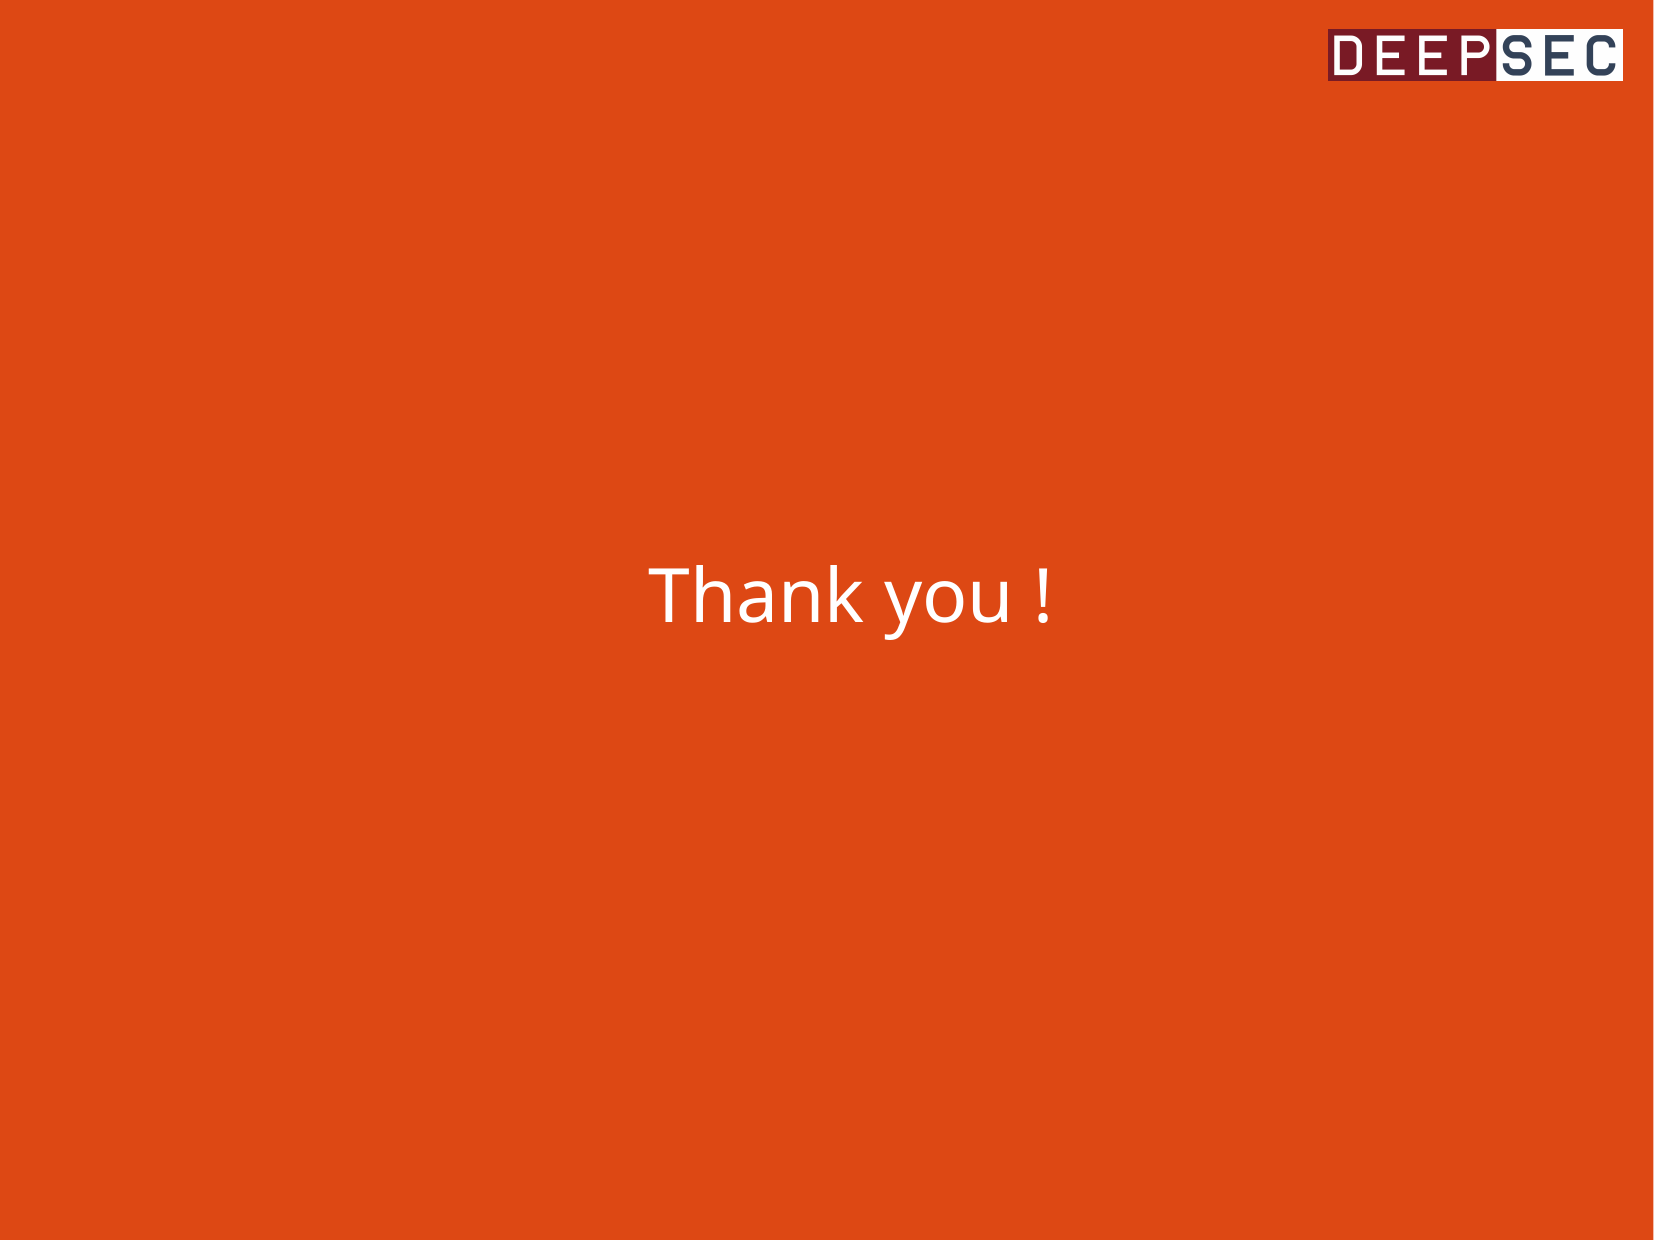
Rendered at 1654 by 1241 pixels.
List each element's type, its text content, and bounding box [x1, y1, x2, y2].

title Thank you ! [531, 490, 1123, 698]
picture [1328, 29, 1623, 81]
